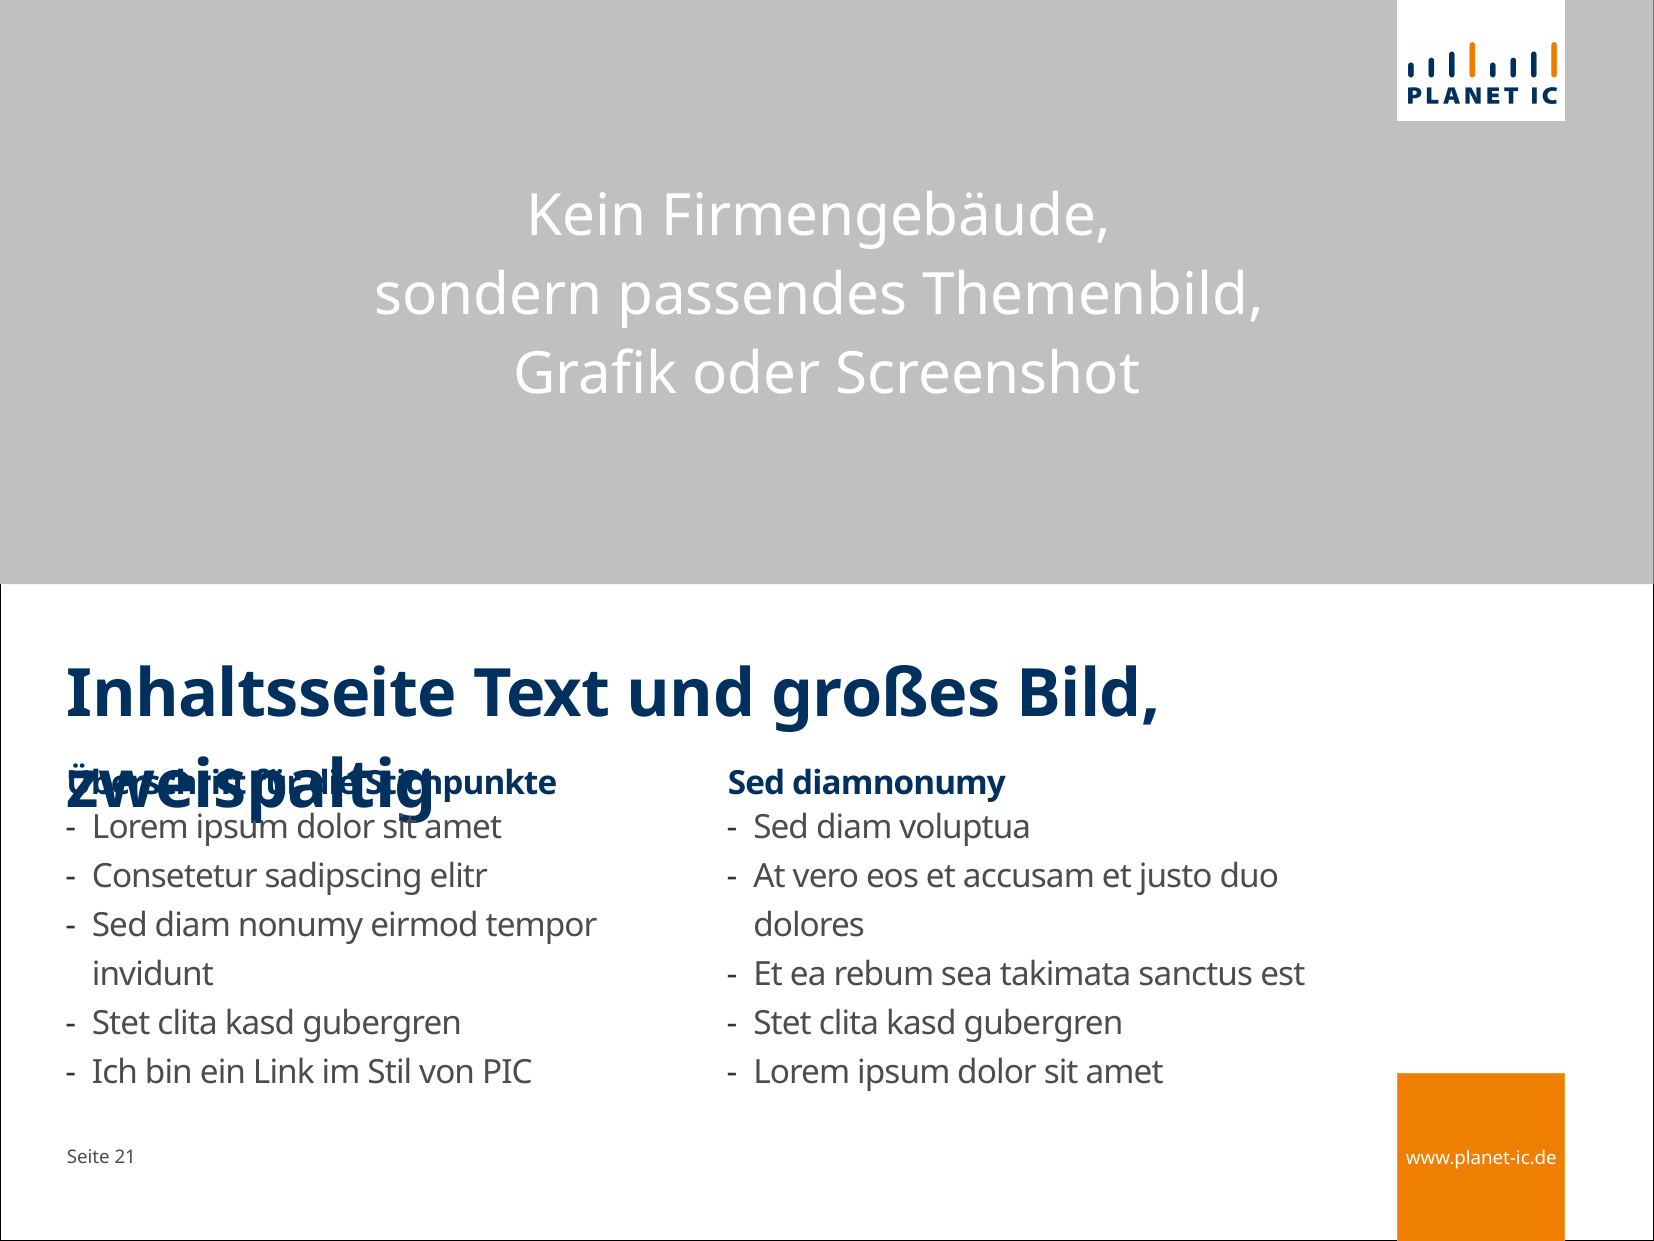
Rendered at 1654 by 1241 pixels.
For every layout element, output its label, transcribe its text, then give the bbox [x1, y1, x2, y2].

text_box Sed diamnonumy [727, 754, 1330, 799]
picture [1408, 42, 1557, 104]
text_box Sed diam voluptua At vero eos et accusam et justo duo dolores Et ea rebum sea takimata sanctus est Stet clita kasd gubergren Lorem ipsum dolor sit amet [726, 799, 1333, 1038]
text_box Überschrift für die Stichpunkte [66, 754, 669, 799]
text_box Inhaltsseite Text und großes Bild, zweispaltig [66, 645, 1332, 710]
text_box Lorem ipsum dolor sit amet Consetetur sadipscing elitr Sed diam nonumy eirmod tempor invidunt Stet clita kasd gubergren Ich bin ein Link im Stil von PIC [65, 799, 672, 1038]
